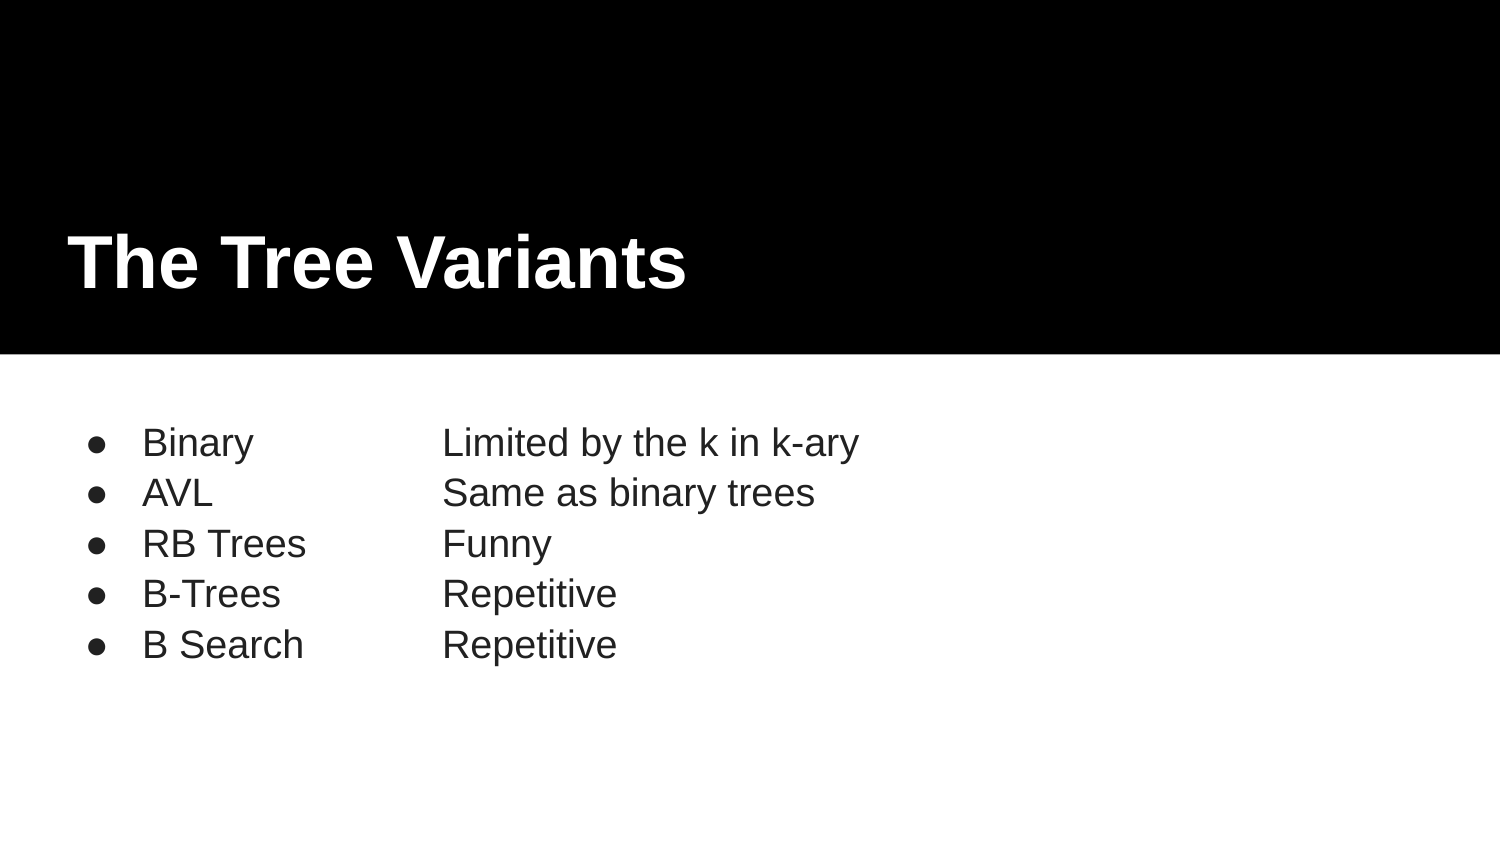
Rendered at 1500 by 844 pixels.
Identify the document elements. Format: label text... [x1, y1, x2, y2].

list Binary Limited by the k in k-ary AVL Same as binary trees RB Trees Funny B-Trees Repetitive B Search Repetitive [52, 398, 1102, 782]
title The Tree Variants [52, 60, 1190, 320]
